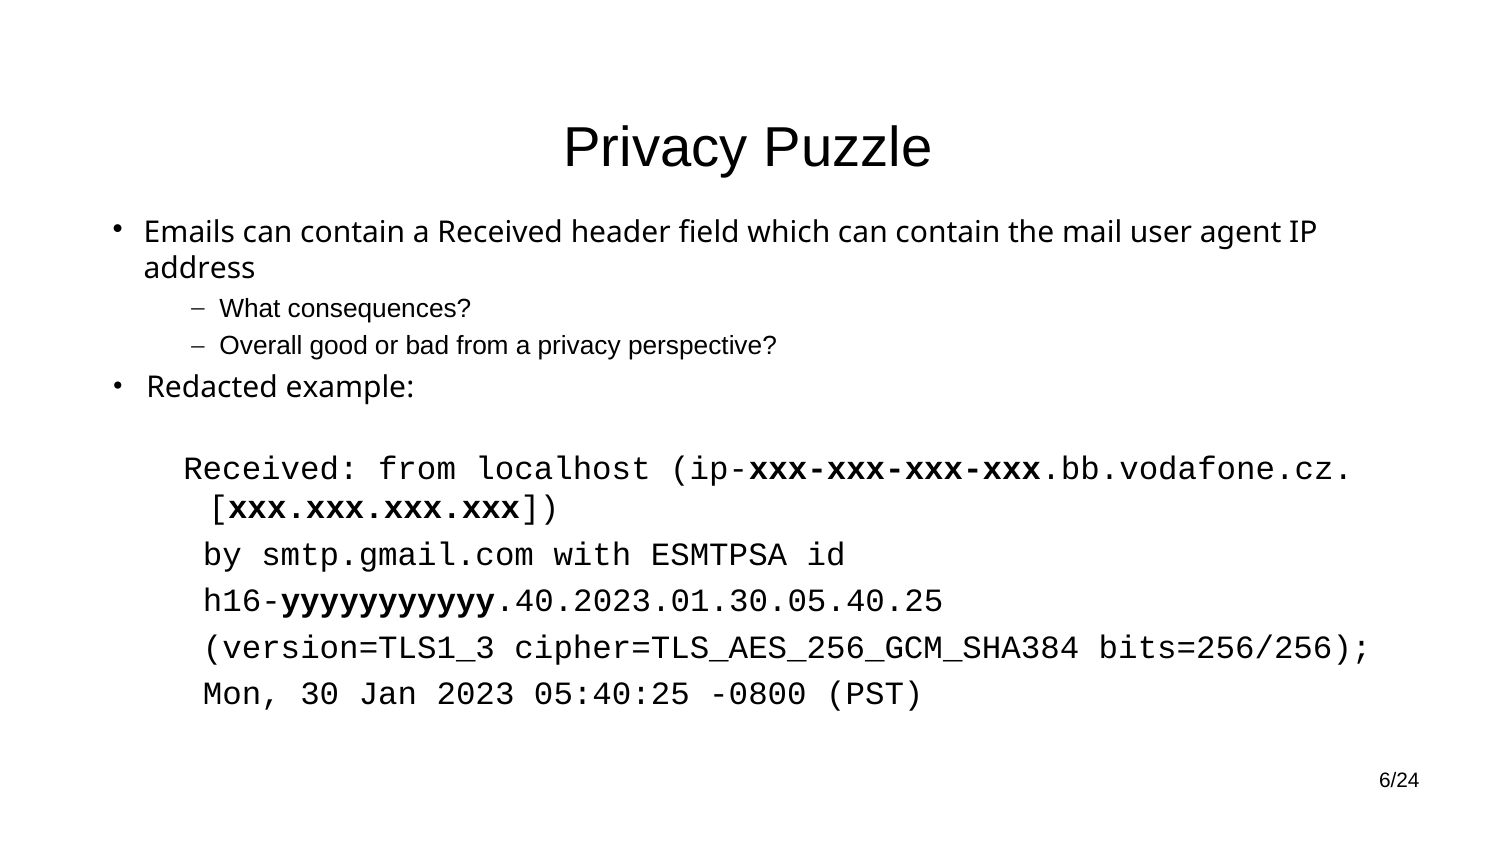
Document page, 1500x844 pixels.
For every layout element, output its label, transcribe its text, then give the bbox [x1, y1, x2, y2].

list Emails can contain a Received header field which can contain the mail user agent IP address What consequences? Overall good or bad from a privacy perspective? Redacted example: Received: from localhost (ip-xxx-xxx-xxx-xxx.bb.vodafone.cz. [xxx.xxx.xxx.xxx]) by smtp.gmail.com with ESMTPSA id h16-yyyyyyyyyyy.40.2023.01.30.05.40.25 (version=TLS1_3 cipher=TLS_AES_256_GCM_SHA384 bits=256/256); Mon, 30 Jan 2023 05:40:25 -0800 (PST) [112, 212, 1384, 748]
title Privacy Puzzle [112, 74, 1384, 212]
